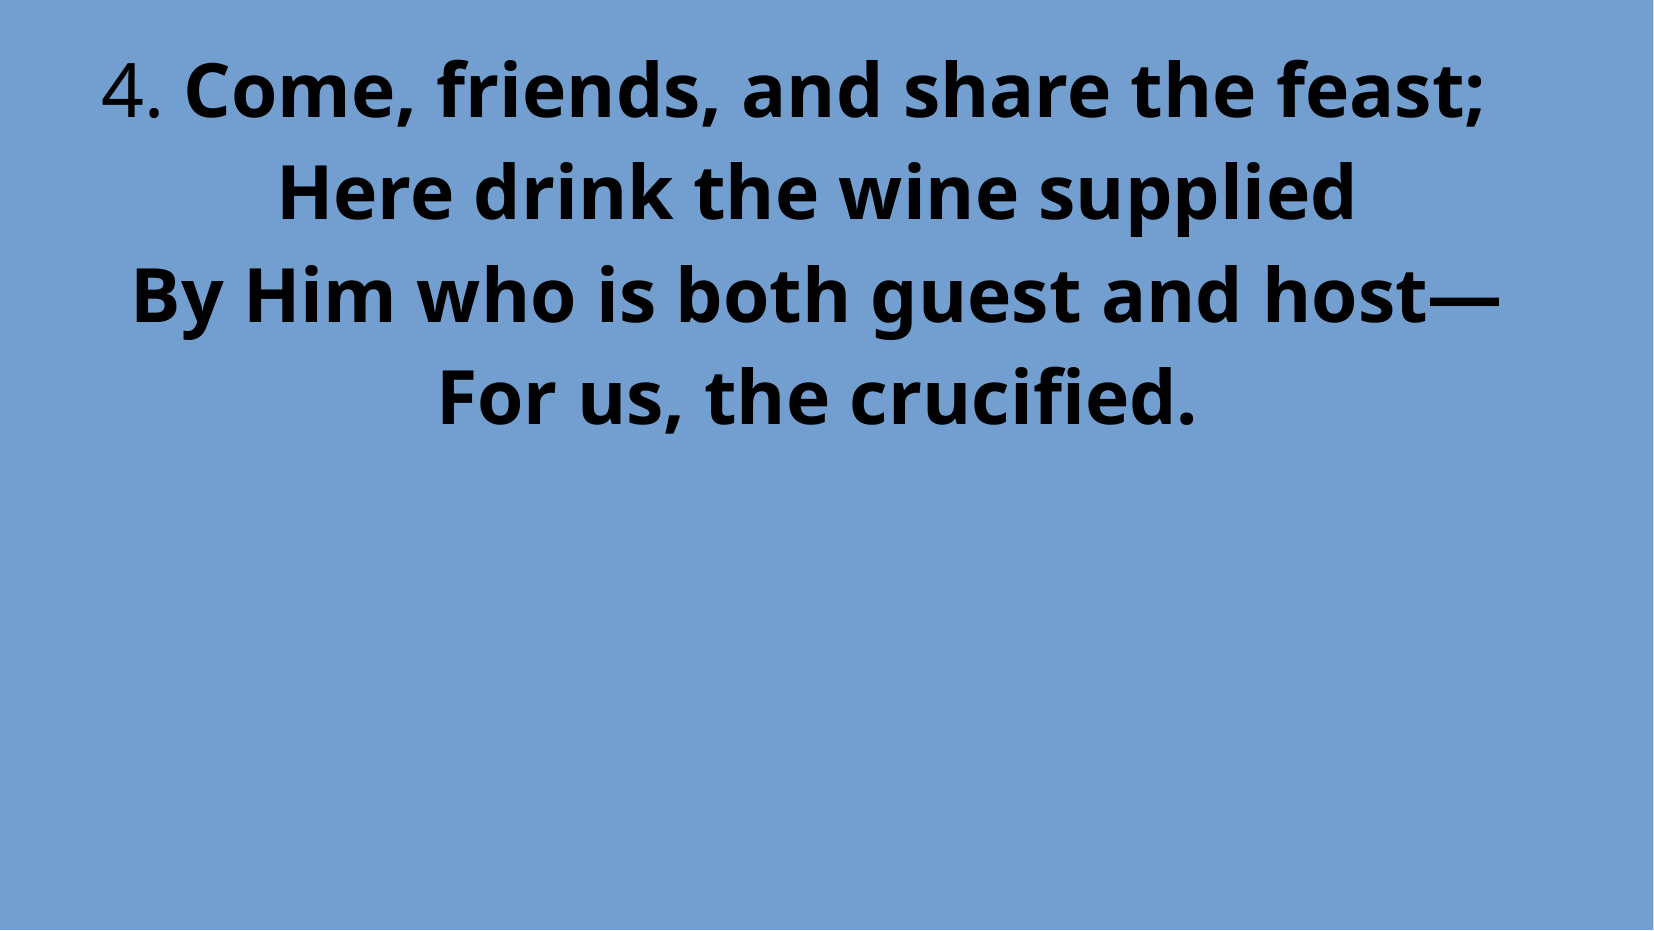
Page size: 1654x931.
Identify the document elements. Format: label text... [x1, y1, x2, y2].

text_box 4. Come, friends, and share the feast; Here drink the wine supplied By Him who is both guest and host— For us, the crucified. [75, 30, 1561, 445]
